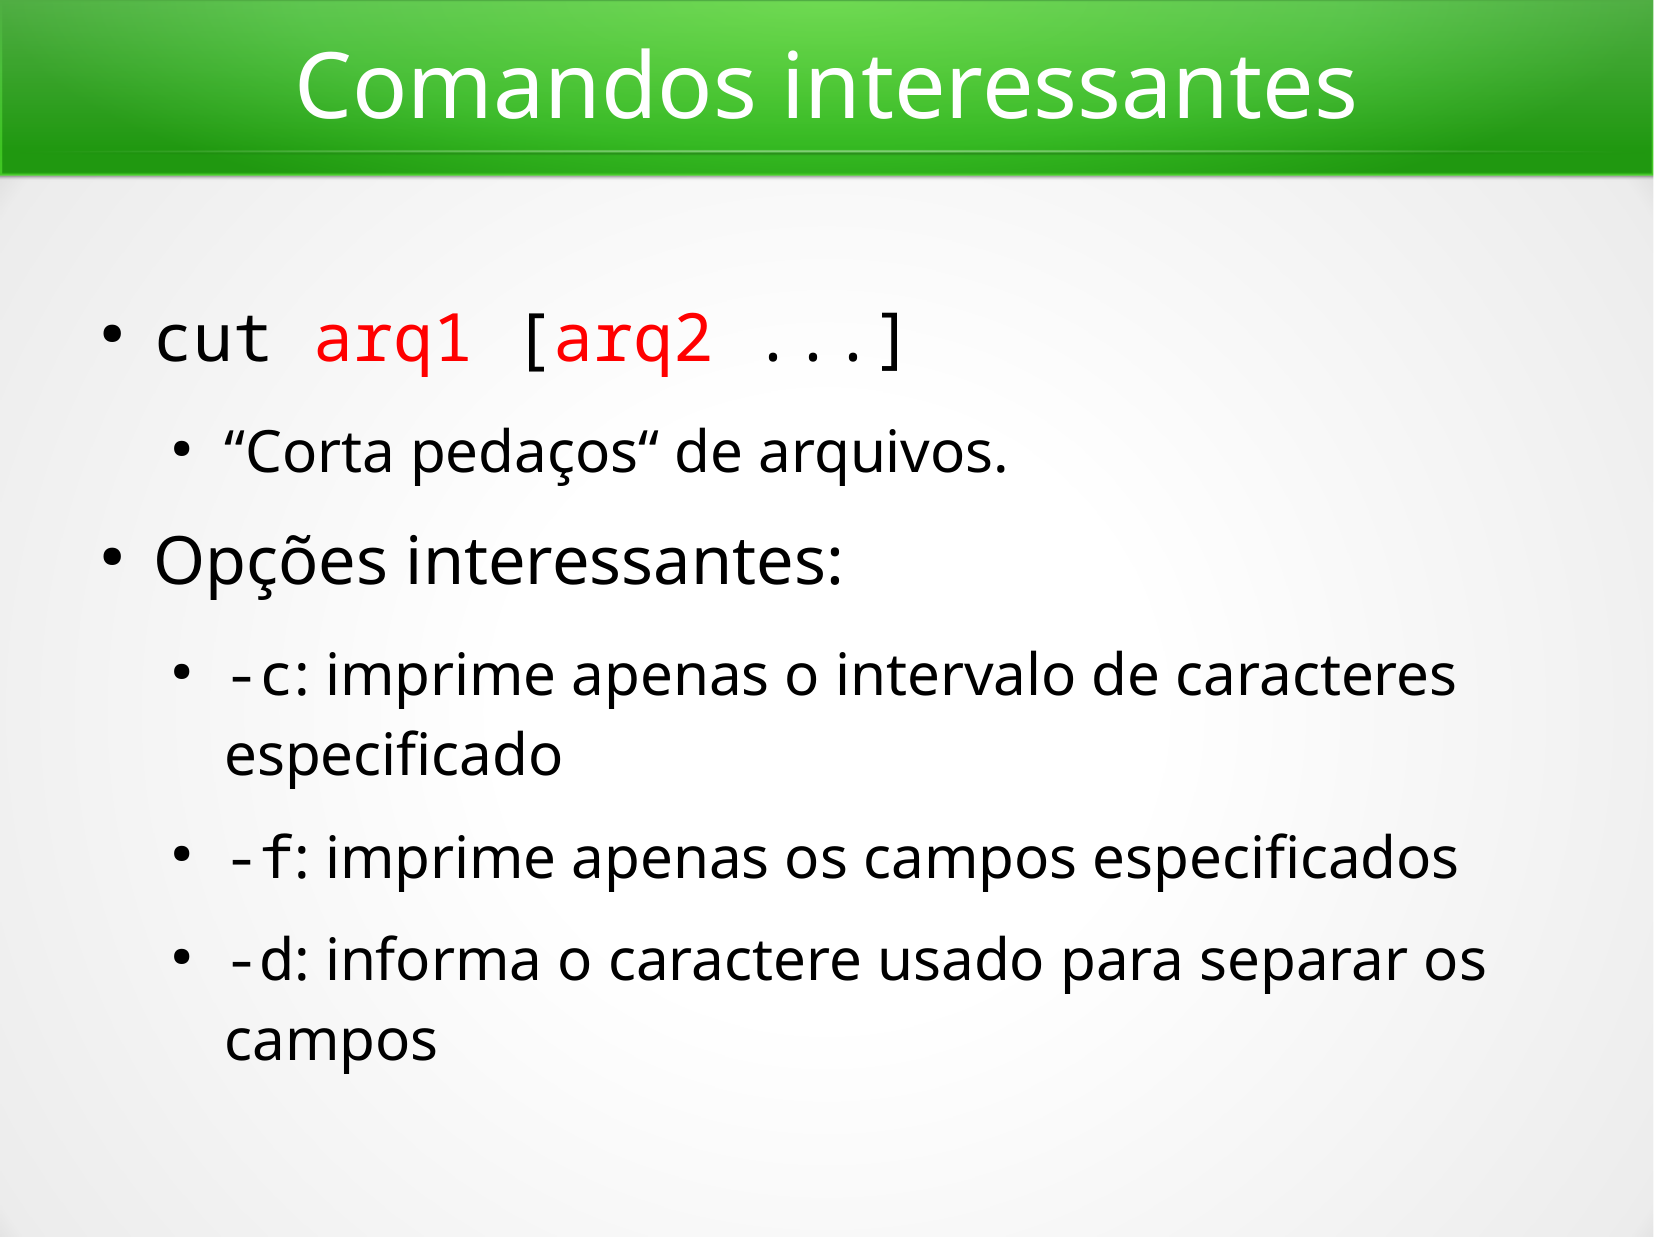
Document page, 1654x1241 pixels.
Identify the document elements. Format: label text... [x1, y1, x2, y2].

title Comandos interessantes [82, 11, 1571, 154]
list cut arq1 [arq2 ...] “Corta pedaços“ de arquivos. Opções interessantes: -c: imprime apenas o intervalo de caracteres especificado -f: imprime apenas os campos especificados -d: informa o caractere usado para separar os campos [82, 290, 1571, 1146]
picture [0, 0, 1654, 1237]
